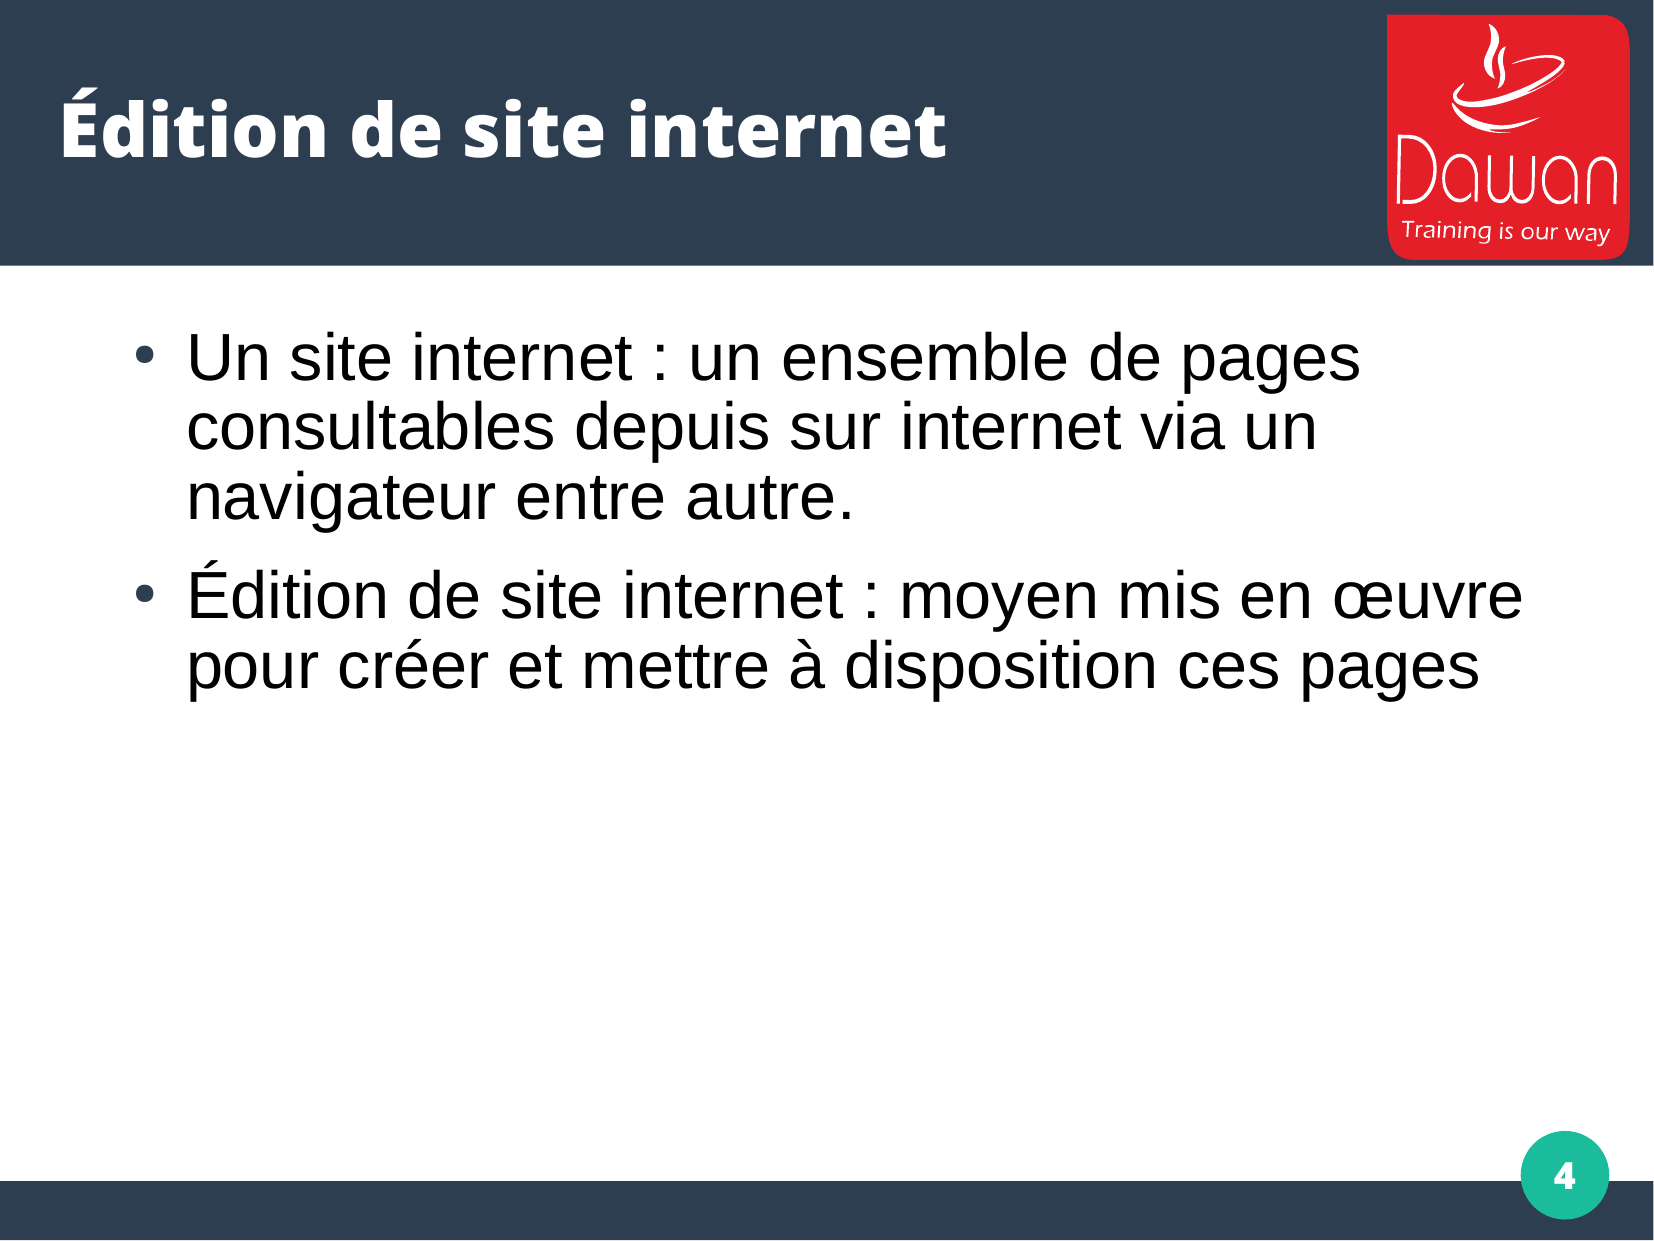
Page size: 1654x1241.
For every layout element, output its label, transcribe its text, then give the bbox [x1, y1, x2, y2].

list Un site internet : un ensemble de pages consultables depuis sur internet via un navigateur entre autre. Édition de site internet : moyen mis en œuvre pour créer et mettre à disposition ces pages [59, 324, 1595, 1152]
title Édition de site internet [59, 49, 1387, 207]
picture [1387, 14, 1630, 260]
